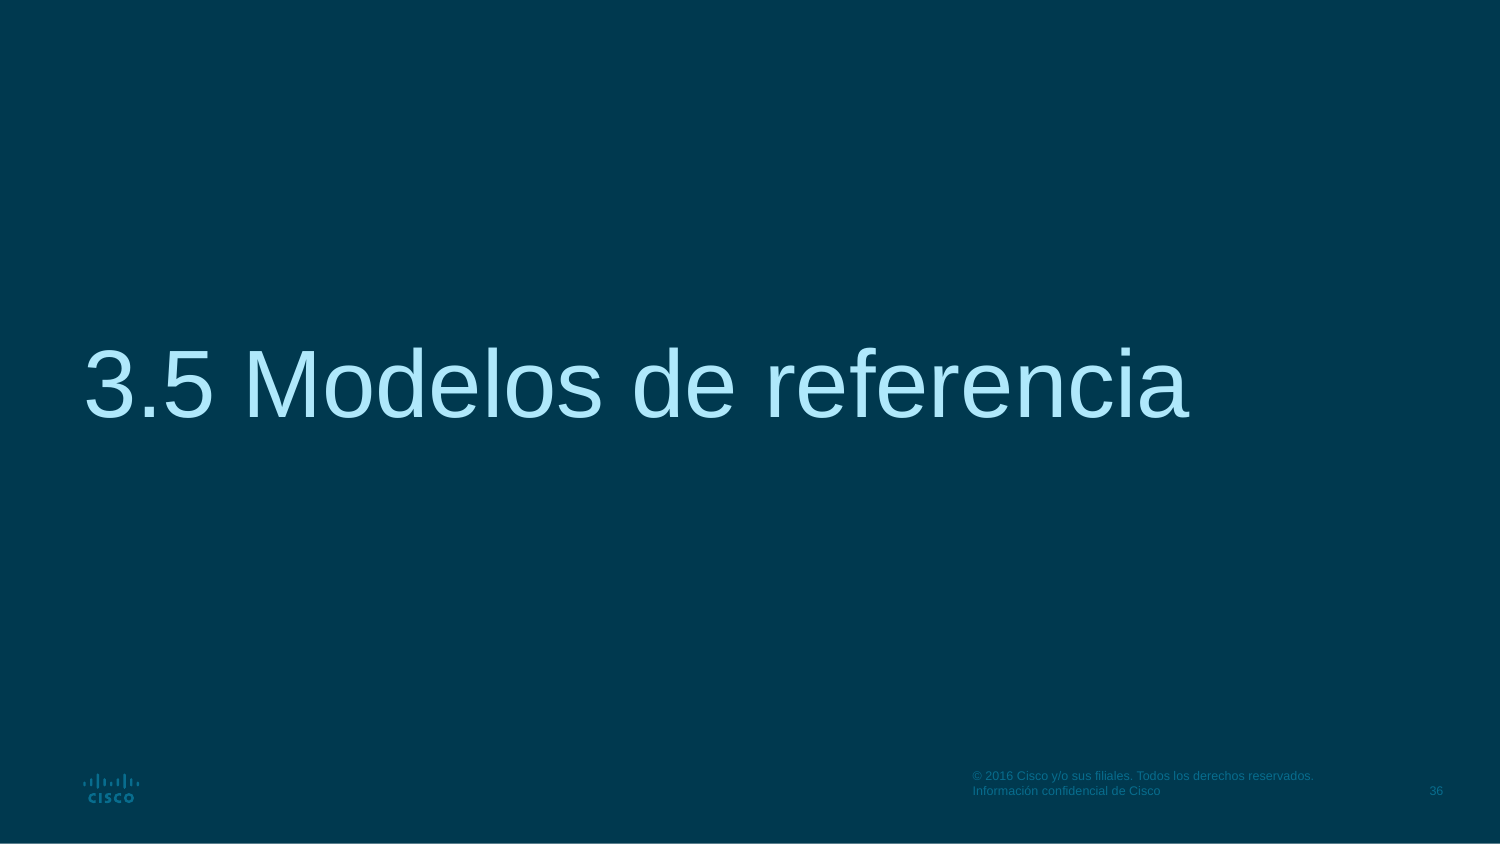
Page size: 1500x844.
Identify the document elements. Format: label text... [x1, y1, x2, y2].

title 3.5 Modelos de referencia [68, 150, 1419, 446]
